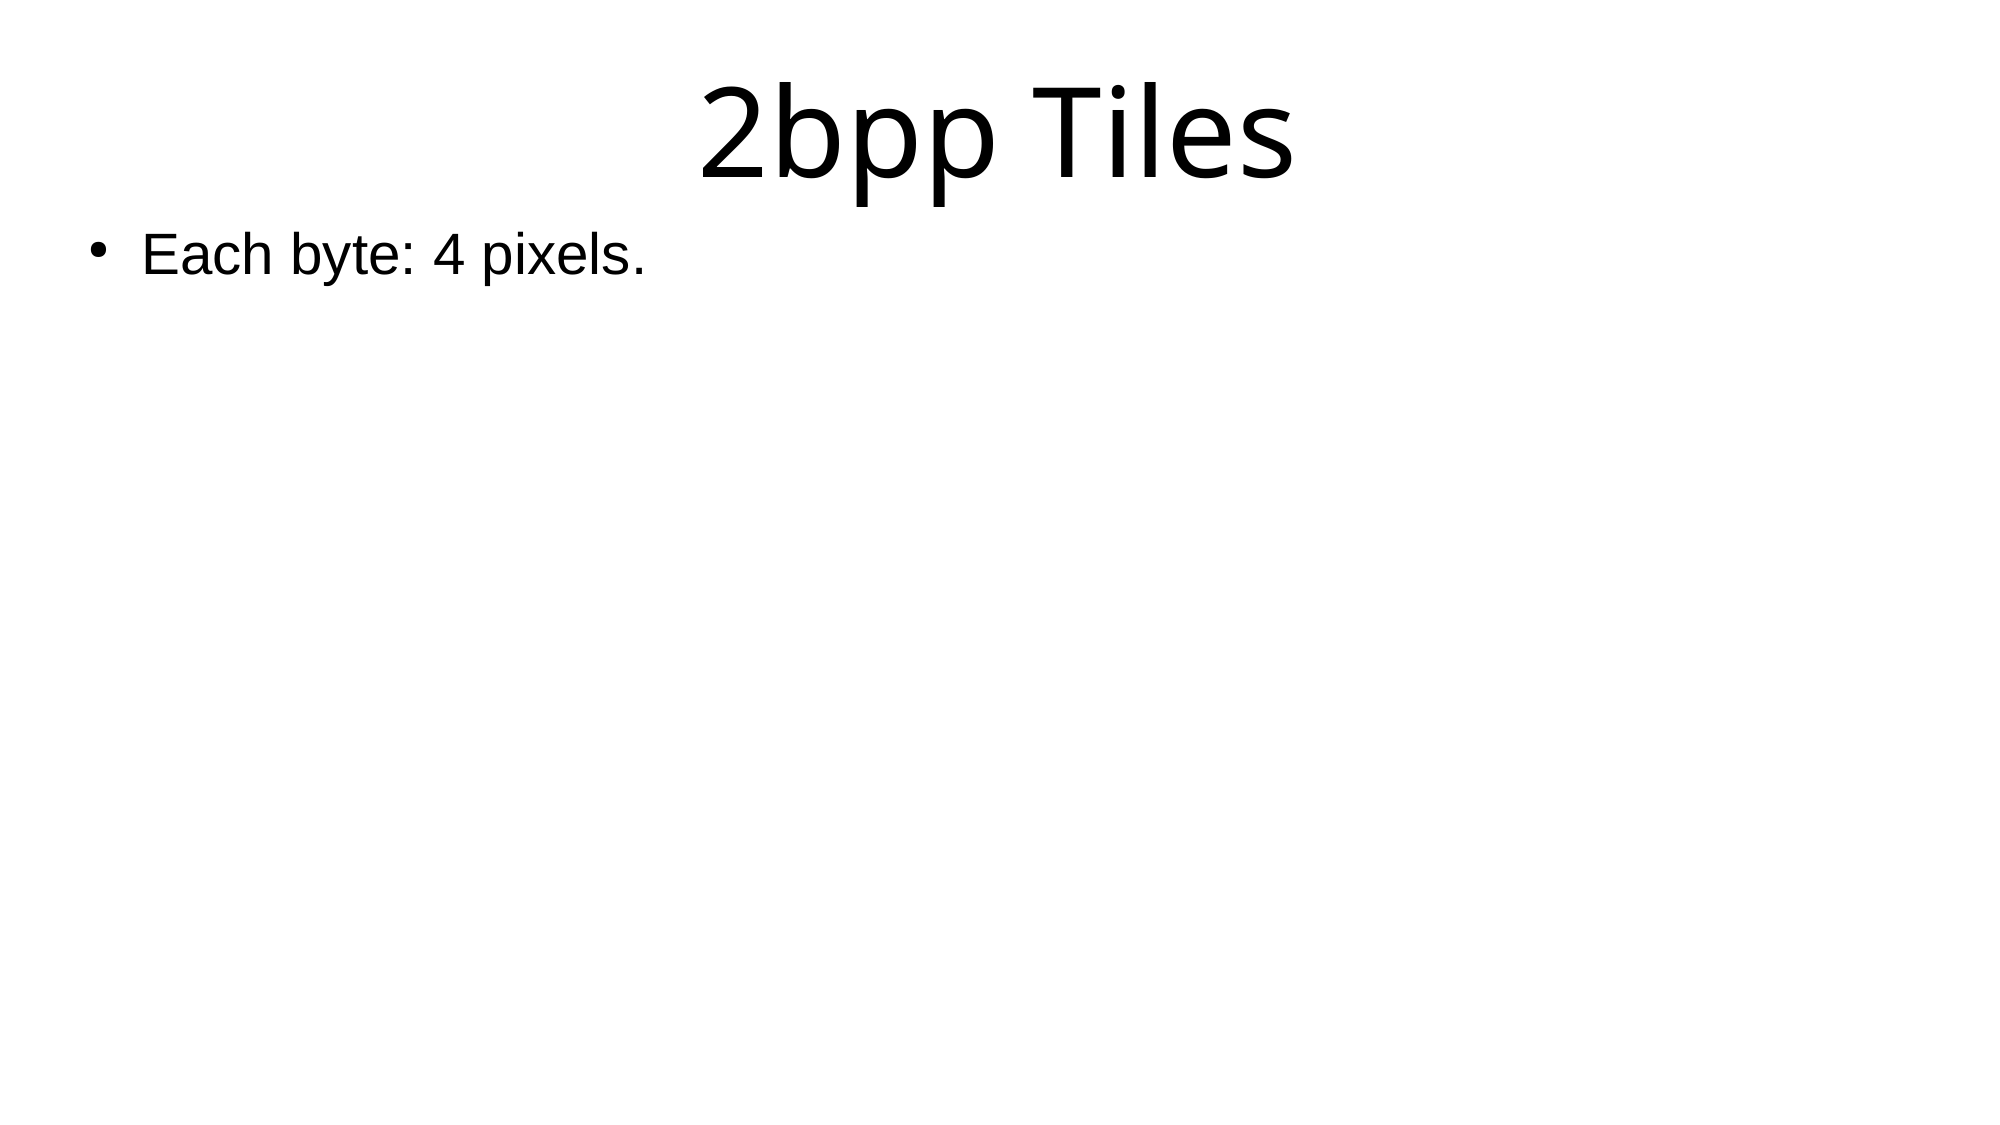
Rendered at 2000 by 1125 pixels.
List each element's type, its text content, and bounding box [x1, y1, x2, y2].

list Each byte: 4 pixels. [55, 215, 1963, 1063]
title 2bpp Tiles [30, 59, 1966, 215]
